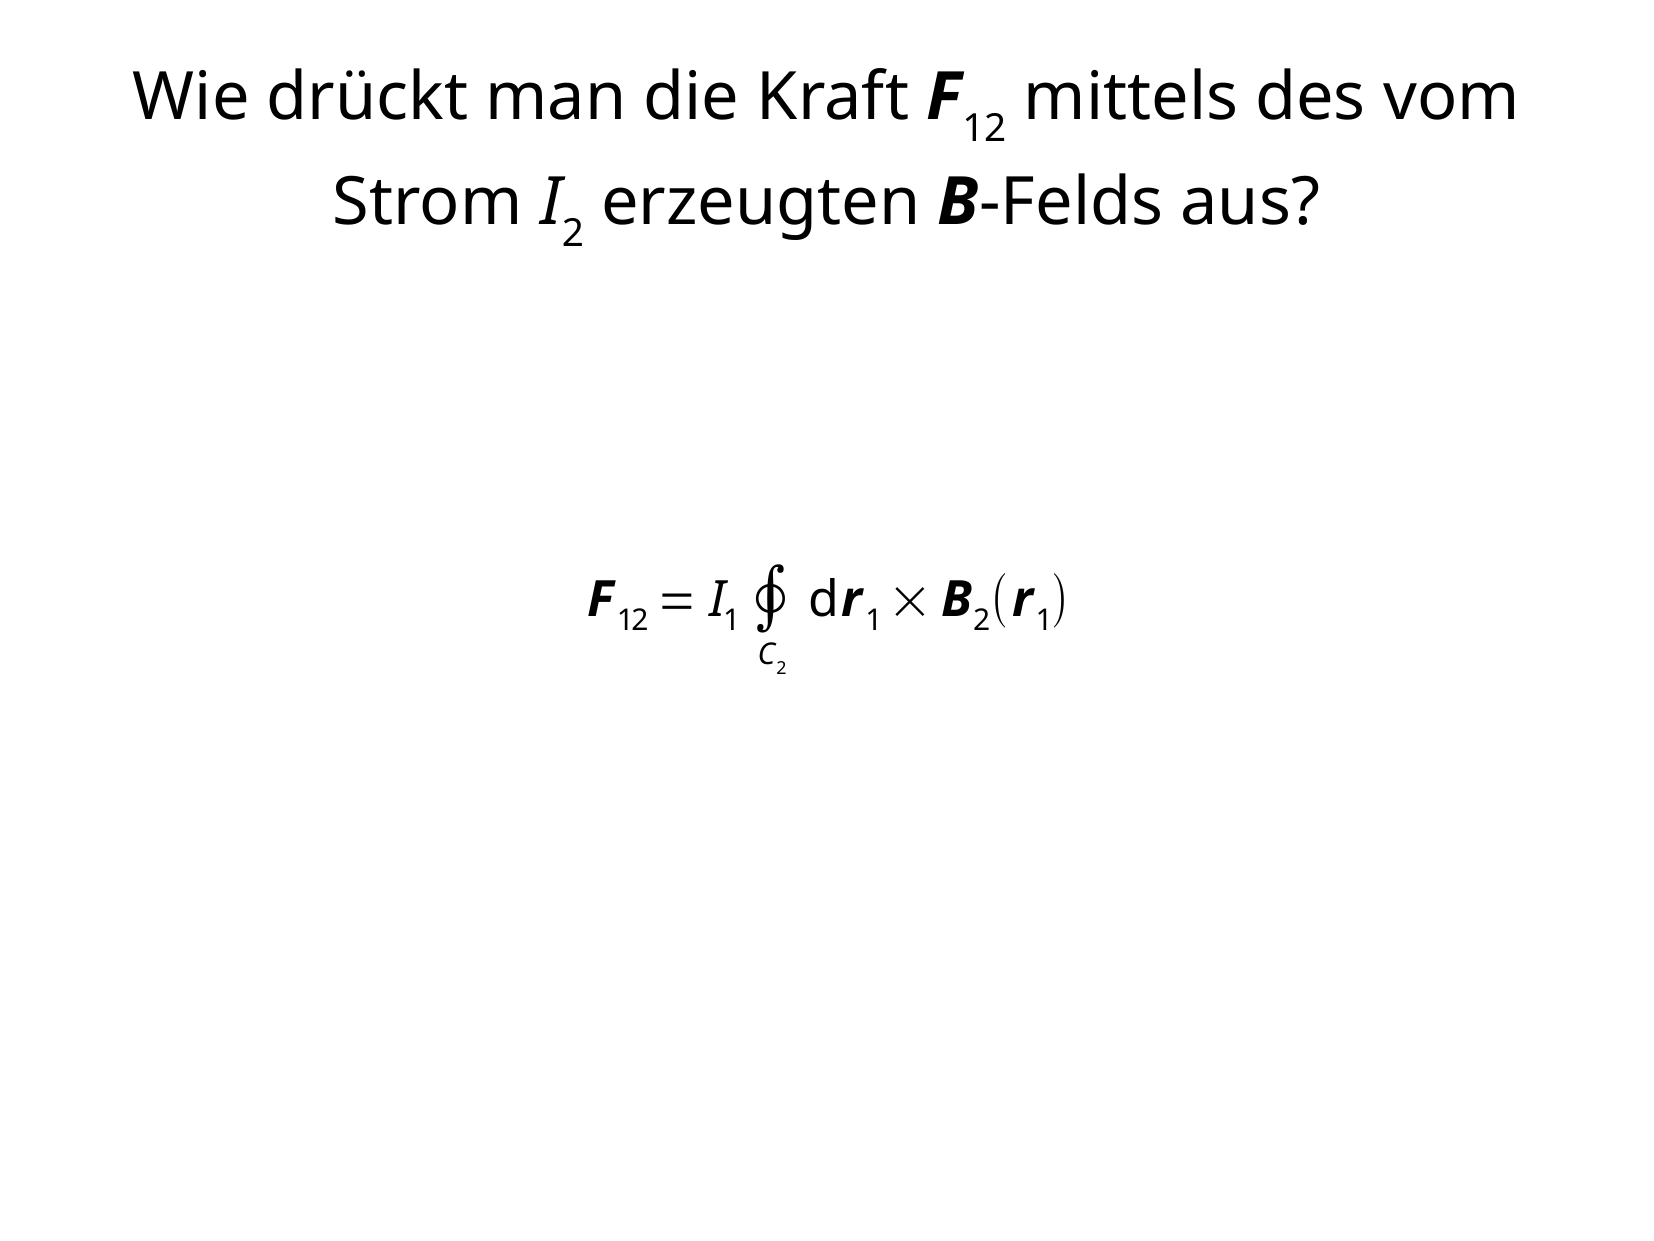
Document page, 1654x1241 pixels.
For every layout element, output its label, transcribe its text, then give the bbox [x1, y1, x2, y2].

title Wie drückt man die Kraft F12 mittels des vom Strom I2 erzeugten B-Felds aus? [82, 49, 1571, 257]
chart [579, 561, 1075, 679]
